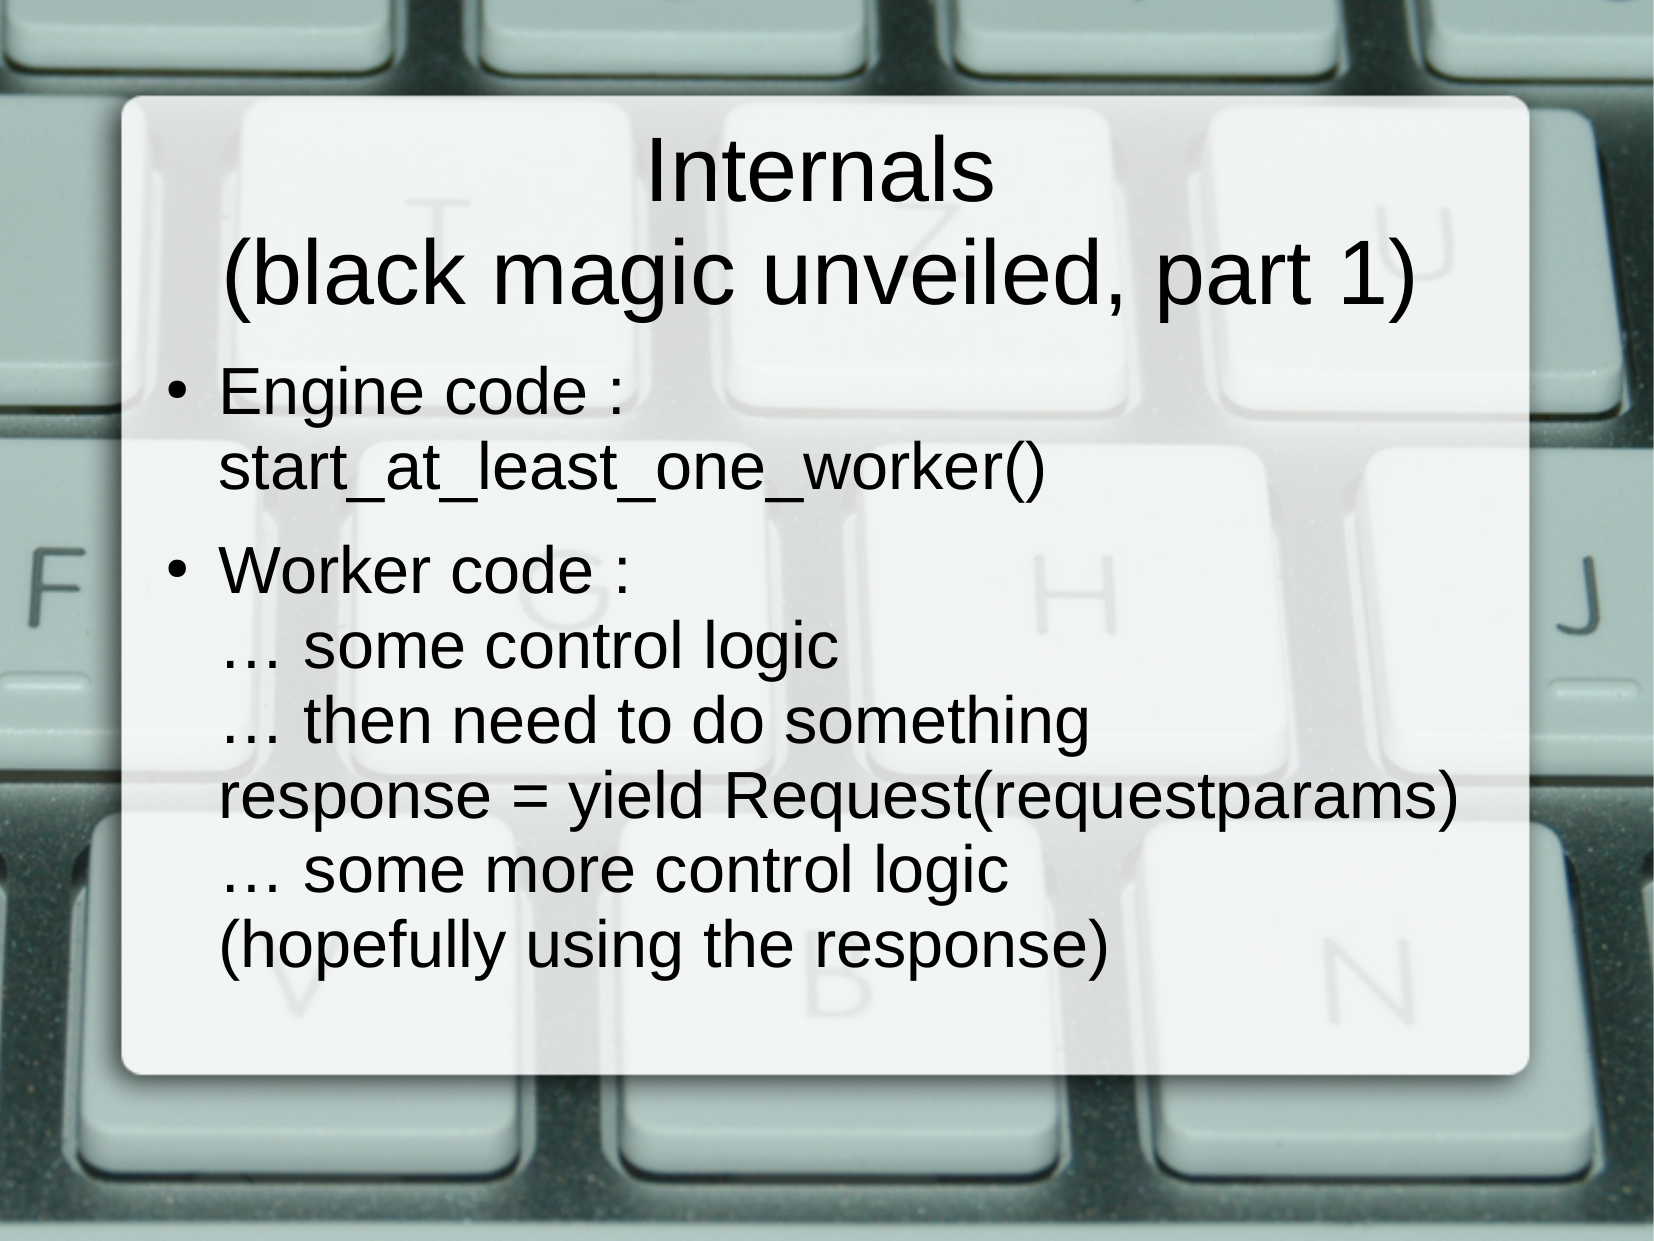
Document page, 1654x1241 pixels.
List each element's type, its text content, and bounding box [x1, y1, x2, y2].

title Internals (black magic unveiled, part 1) [135, 118, 1506, 324]
list Engine code : start_at_least_one_worker() Worker code : … some control logic … then need to do something response = yield Request(requestparams) … some more control logic (hopefully using the response) [147, 354, 1506, 1241]
picture [0, 0, 1654, 1241]
